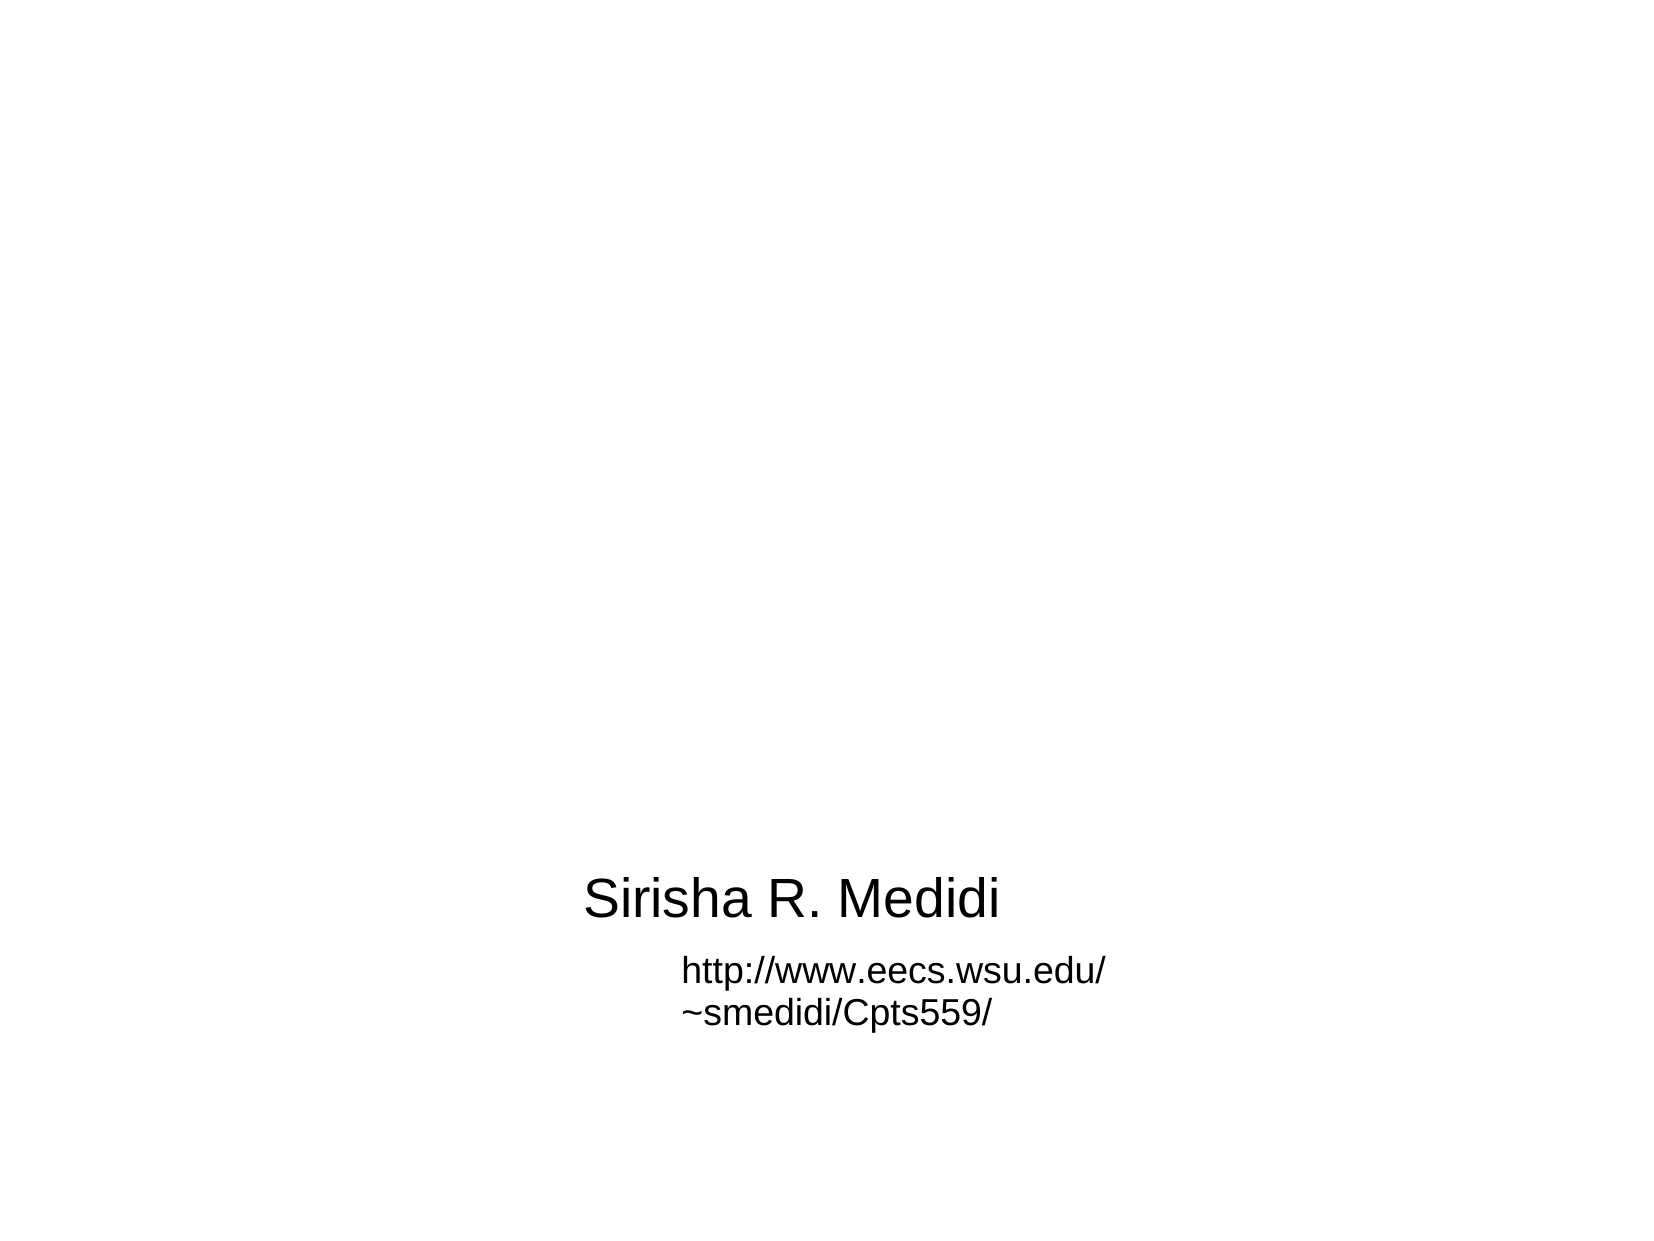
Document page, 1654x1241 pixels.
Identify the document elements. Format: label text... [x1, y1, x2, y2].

text_box Sirisha R. Medidi [582, 865, 1002, 932]
text_box http://www.eecs.wsu.edu/~smedidi/Cpts559/ [666, 942, 1300, 1004]
